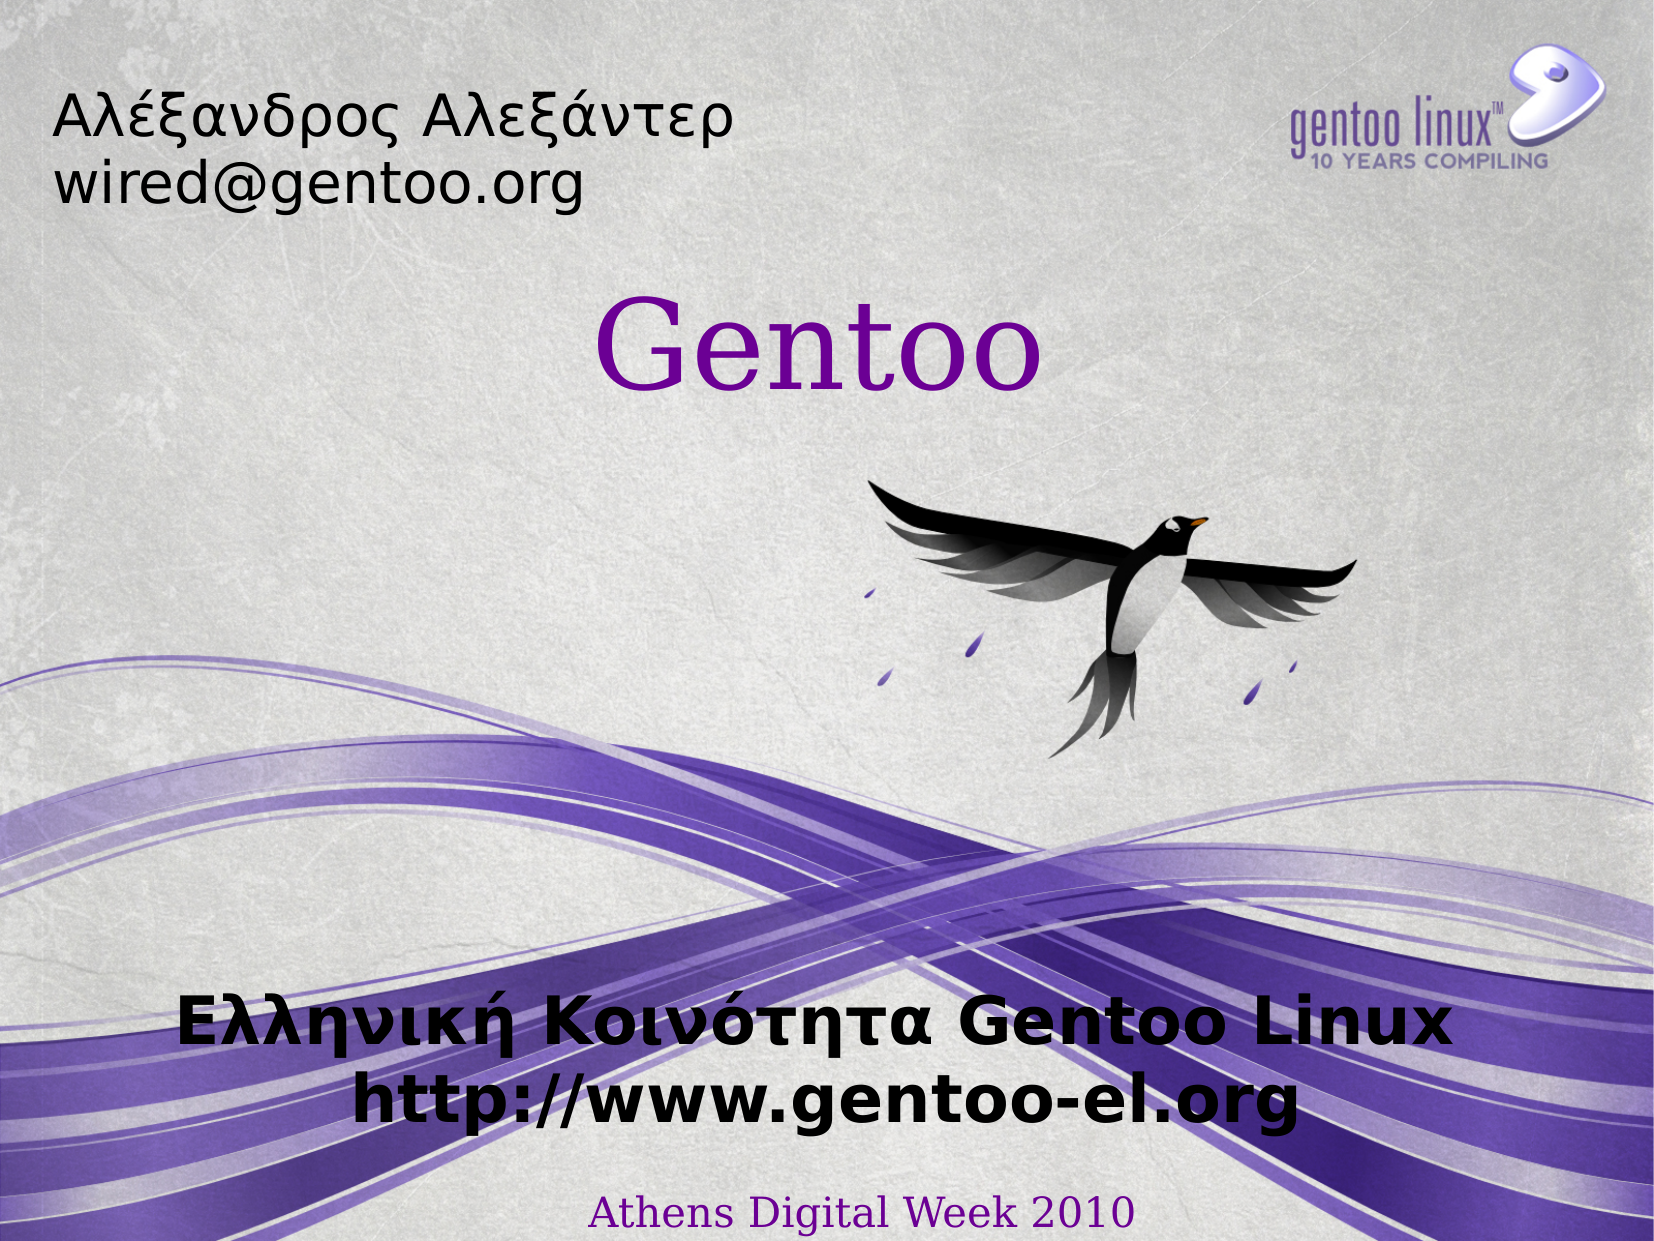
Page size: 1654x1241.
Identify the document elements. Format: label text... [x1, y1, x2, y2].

picture [0, 0, 1654, 1241]
text_box Ελληνική Κοινότητα Gentoo Linux http://www.gentoo-el.org [159, 975, 1495, 1146]
text_box Αλέξανδρος Αλεξάντερ wired@gentoo.org [37, 74, 754, 226]
title Gentoo [75, 242, 1564, 451]
title Athens Digital Week 2010 [562, 1189, 1163, 1238]
